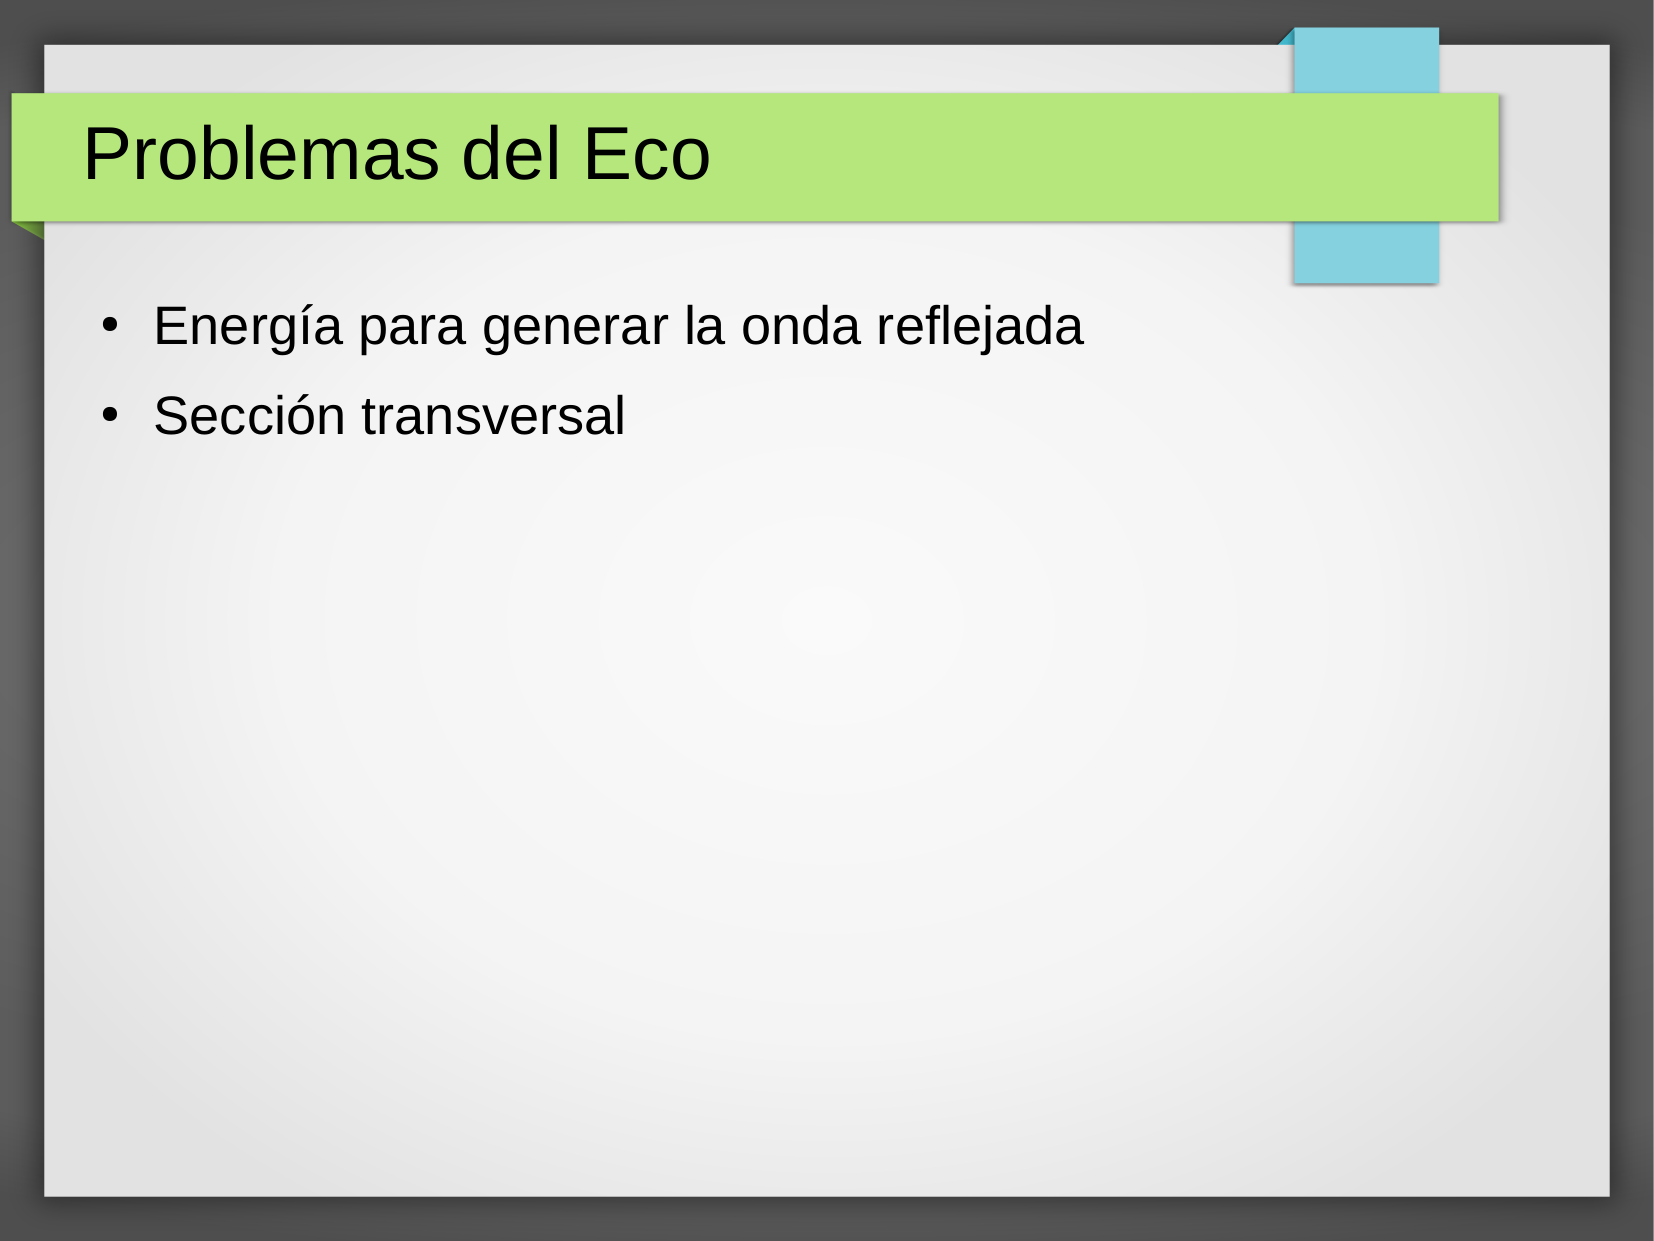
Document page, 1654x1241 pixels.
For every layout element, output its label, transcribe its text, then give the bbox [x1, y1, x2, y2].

picture [0, 0, 1654, 1241]
list Energía para generar la onda reflejada Sección transversal [82, 295, 1571, 1015]
title Problemas del Eco [82, 94, 1264, 213]
